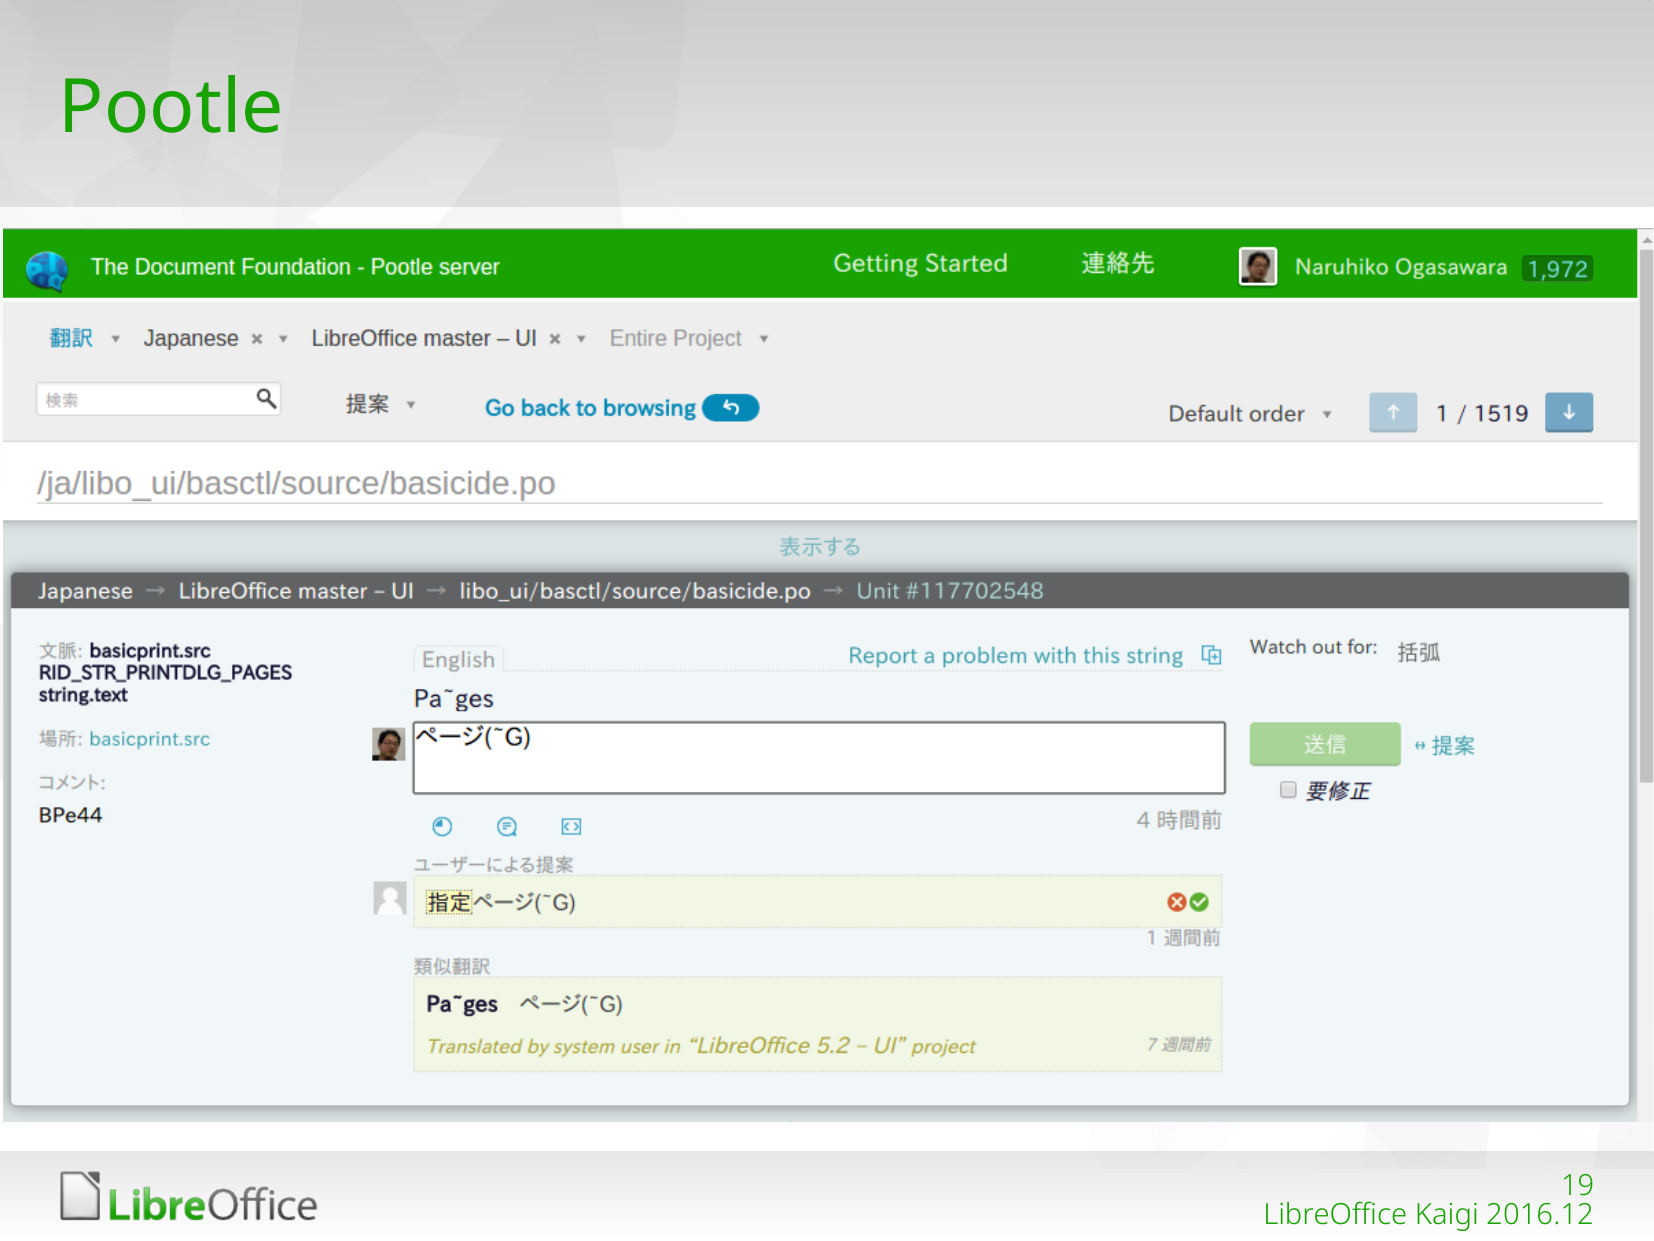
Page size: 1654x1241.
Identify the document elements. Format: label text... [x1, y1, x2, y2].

picture [41, 1152, 337, 1240]
title Pootle [59, 29, 1595, 178]
picture [0, 0, 1654, 1169]
